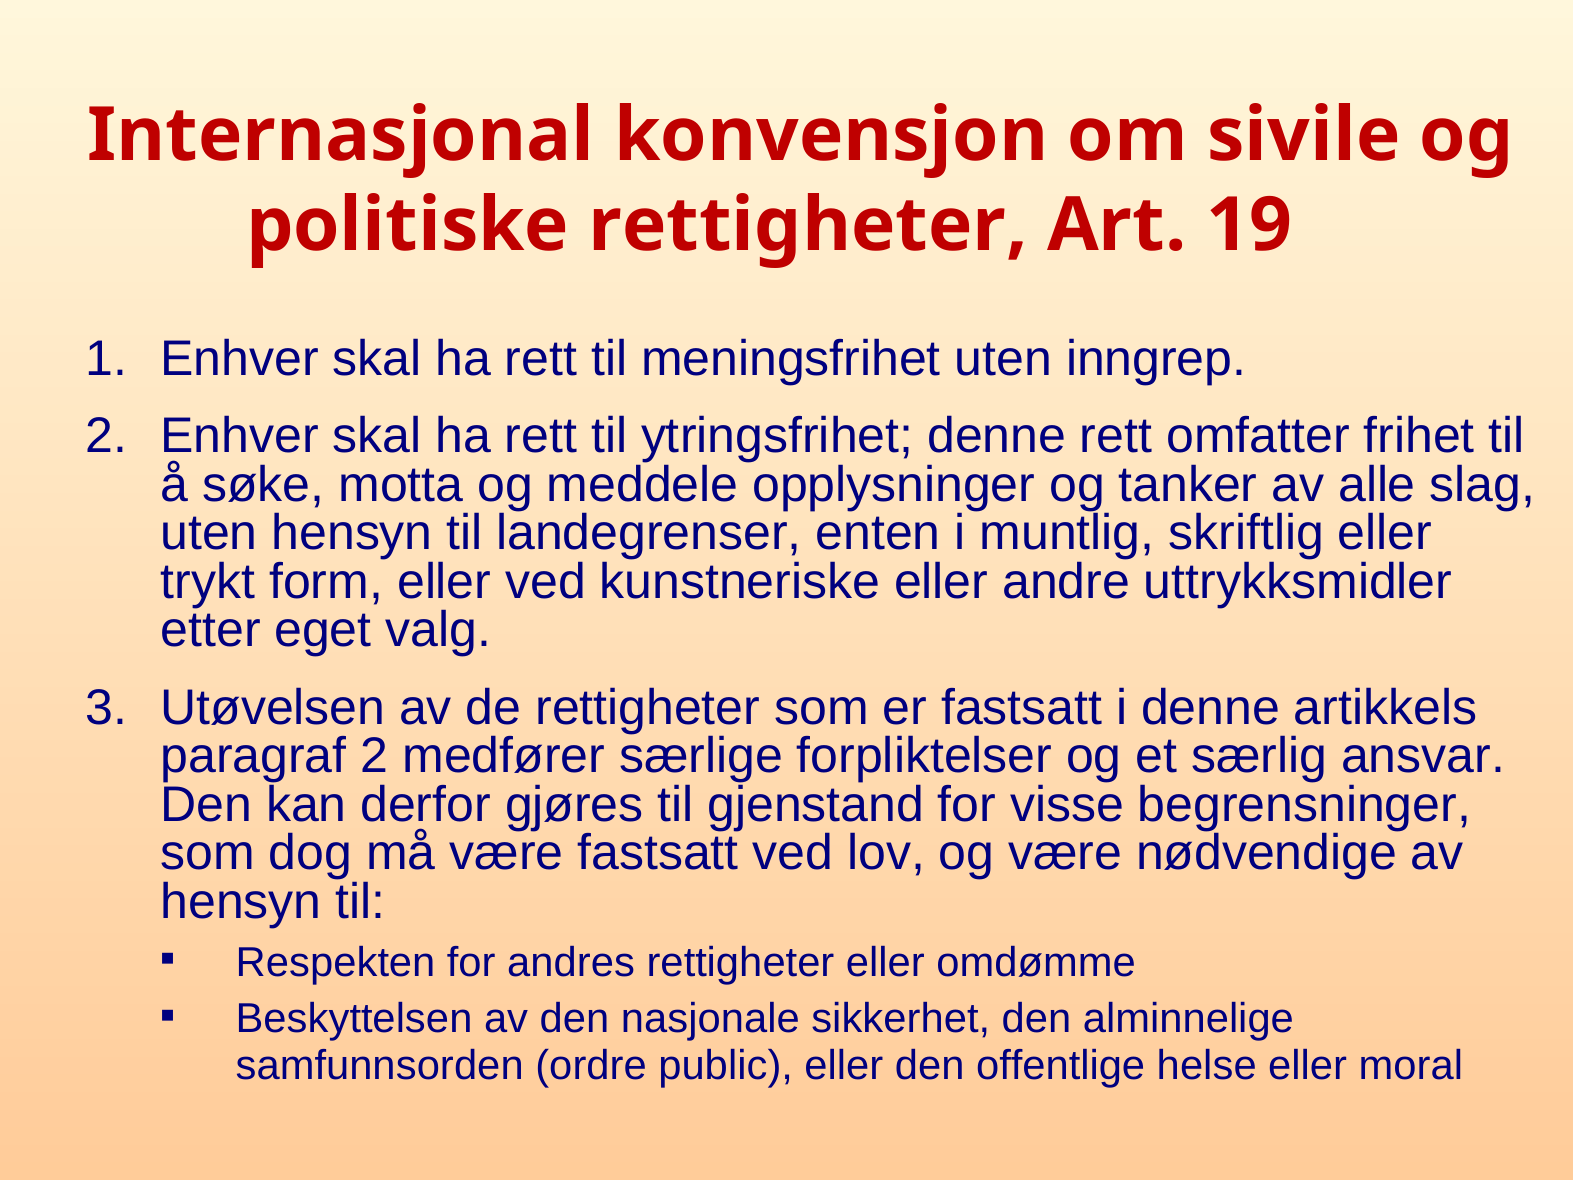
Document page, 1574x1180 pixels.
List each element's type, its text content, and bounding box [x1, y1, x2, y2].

list Enhver skal ha rett til meningsfrihet uten inngrep. Enhver skal ha rett til ytringsfrihet; denne rett omfatter frihet til å søke, motta og meddele opplysninger og tanker av alle slag, uten hensyn til landegrenser, enten i muntlig, skriftlig eller trykt form, eller ved kunstneriske eller andre uttrykksmidler etter eget valg. Utøvelsen av de rettigheter som er fastsatt i denne artikkels paragraf 2 medfører særlige forpliktelser og et særlig ansvar. Den kan derfor gjøres til gjenstand for visse begrensninger, som dog må være fastsatt ved lov, og være nødvendige av hensyn til: Respekten for andres rettigheter eller omdømme Beskyttelsen av den nasjonale sikkerhet, den alminnelige samfunnsorden (ordre public), eller den offentlige helse eller moral [85, 336, 1539, 1170]
title Internasjonal konvensjon om sivile og politiske rettigheter, Art. 19 [39, 54, 1543, 309]
